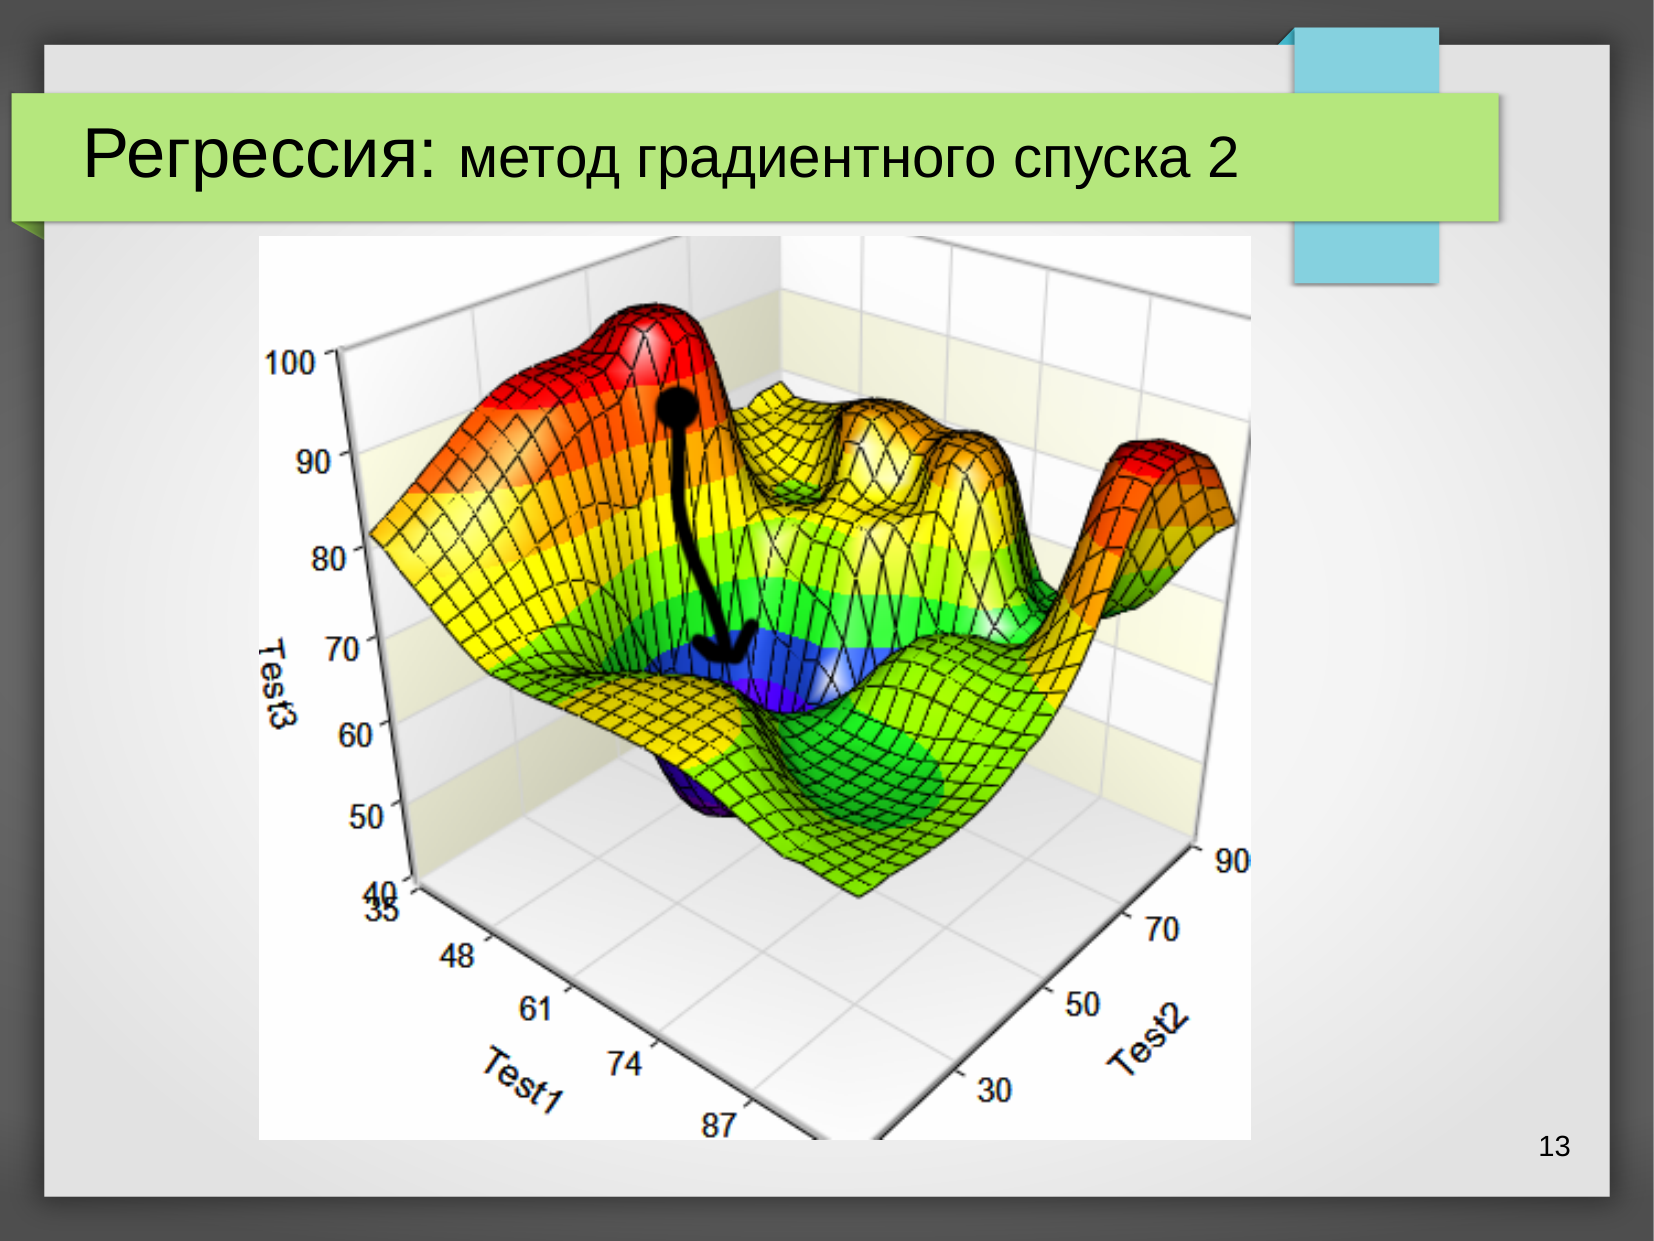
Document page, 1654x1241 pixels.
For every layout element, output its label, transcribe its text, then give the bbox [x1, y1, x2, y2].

picture [0, 0, 1654, 1241]
title Регрессия: метод градиентного спуска 2 [82, 49, 1571, 257]
